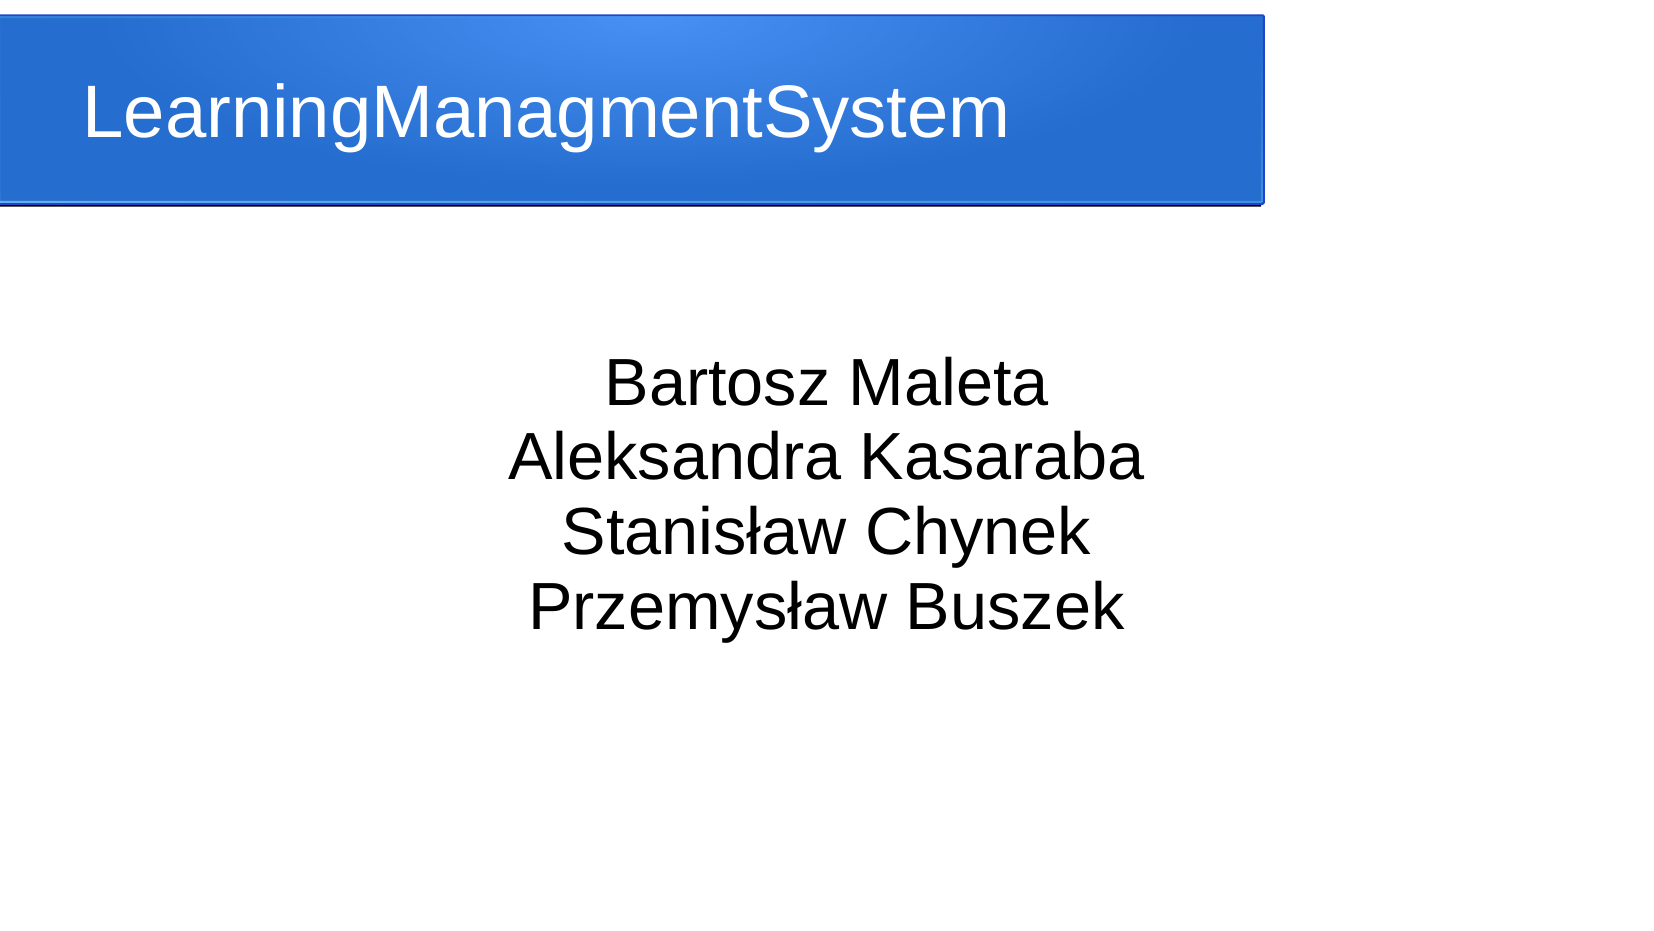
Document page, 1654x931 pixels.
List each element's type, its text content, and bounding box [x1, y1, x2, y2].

subtitle Bartosz Maleta Aleksandra Kasaraba Stanisław Chynek Przemysław Buszek [82, 224, 1571, 764]
title LearningManagmentSystem [82, 35, 1235, 189]
